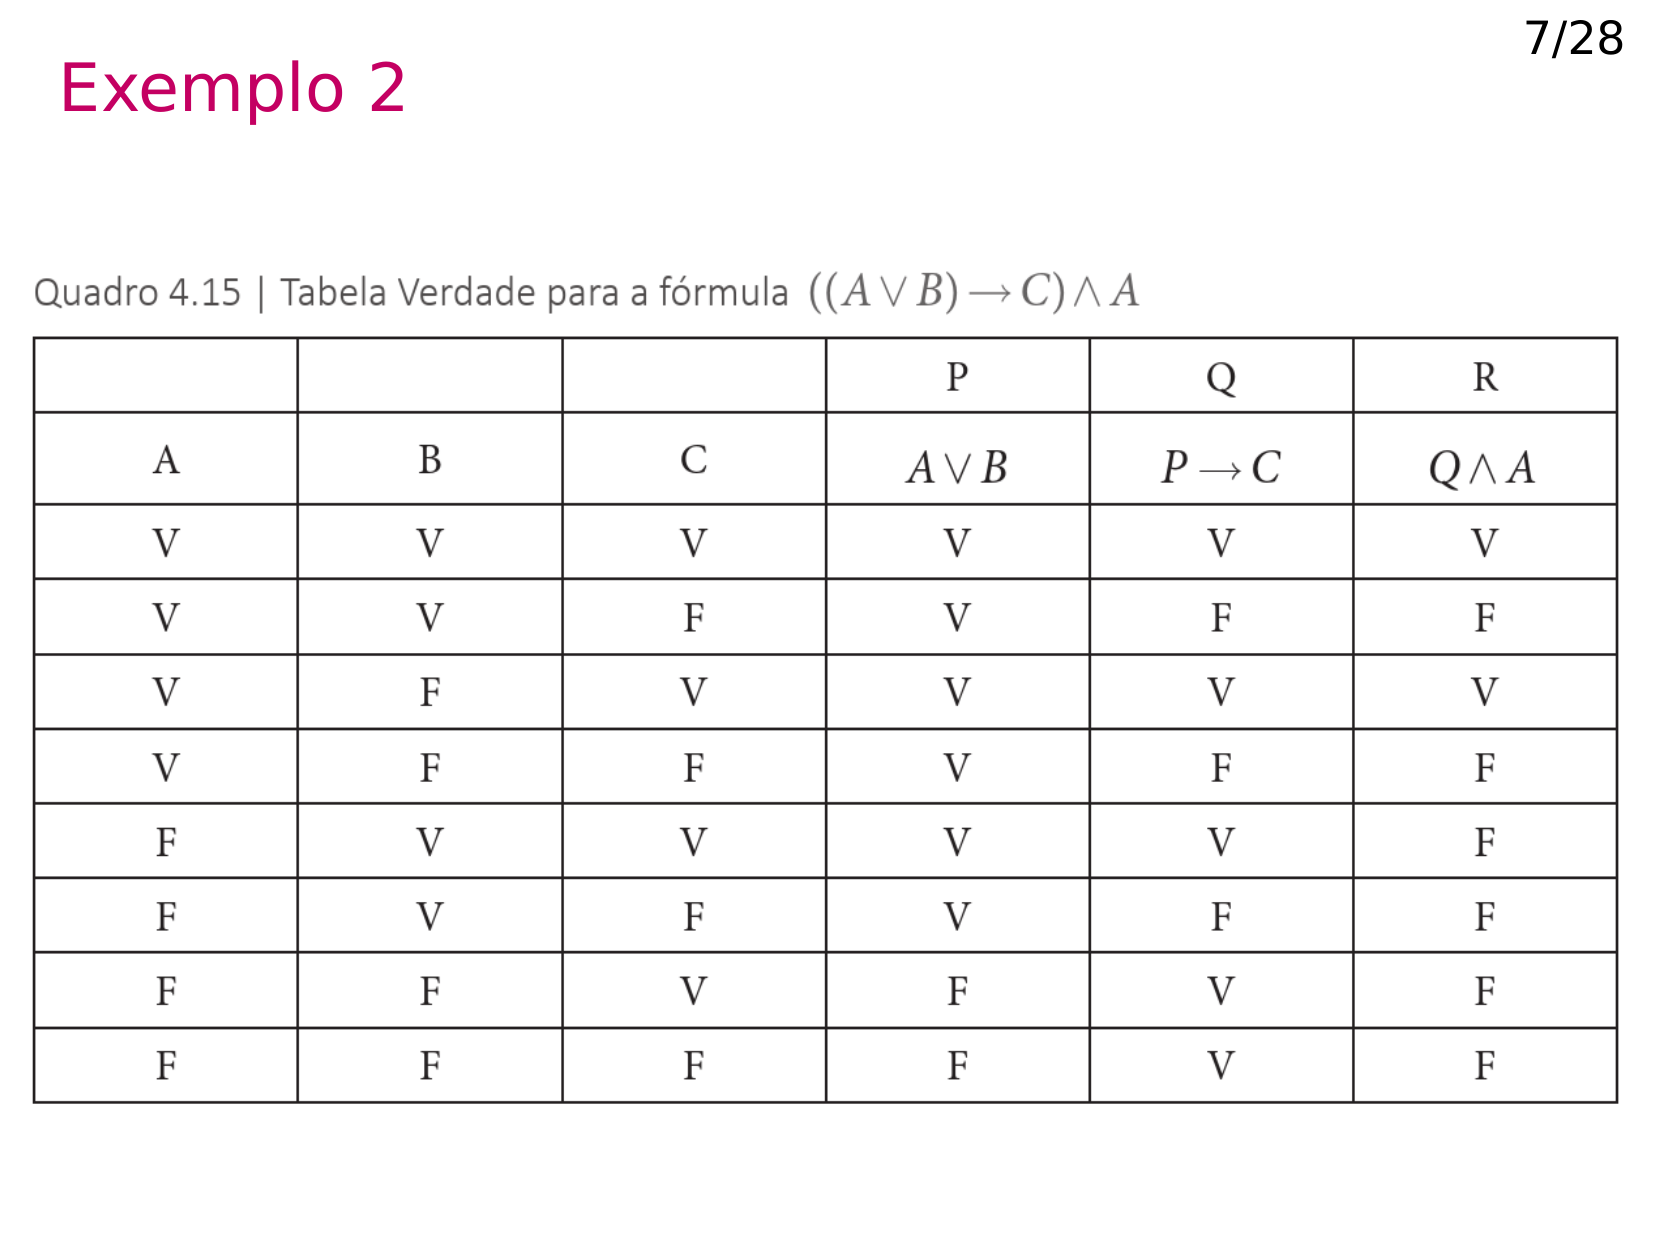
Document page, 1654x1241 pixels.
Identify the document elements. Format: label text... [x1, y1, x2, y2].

picture [29, 265, 1625, 1108]
title Exemplo 2 [59, 29, 1625, 148]
